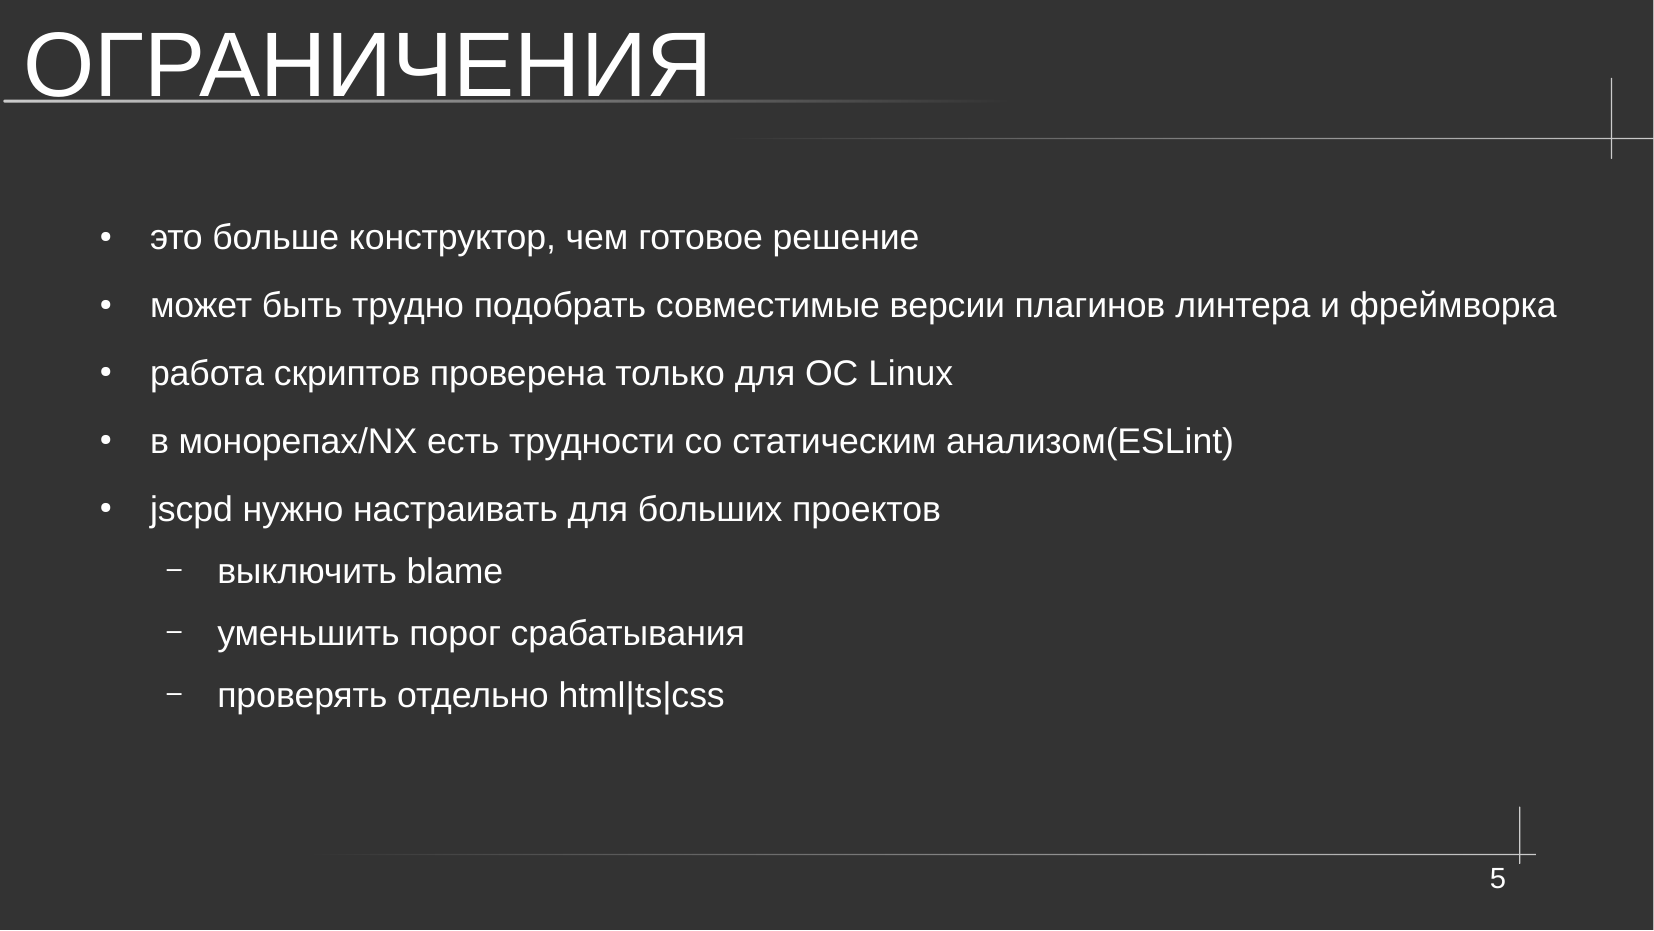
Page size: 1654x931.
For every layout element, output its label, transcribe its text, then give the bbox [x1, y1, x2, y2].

list это больше конструктор, чем готовое решение может быть трудно подобрать совместимые версии плагинов линтера и фреймворка работа скриптов проверена только для ОС Linux в монорепах/NX есть трудности со статическим анализом(ESLint) jscpd нужно настраивать для больших проектов выключить blame уменьшить порог срабатывания проверять отдельно html|ts|css [82, 217, 1571, 758]
title ОГРАНИЧЕНИЯ [23, 11, 1589, 119]
